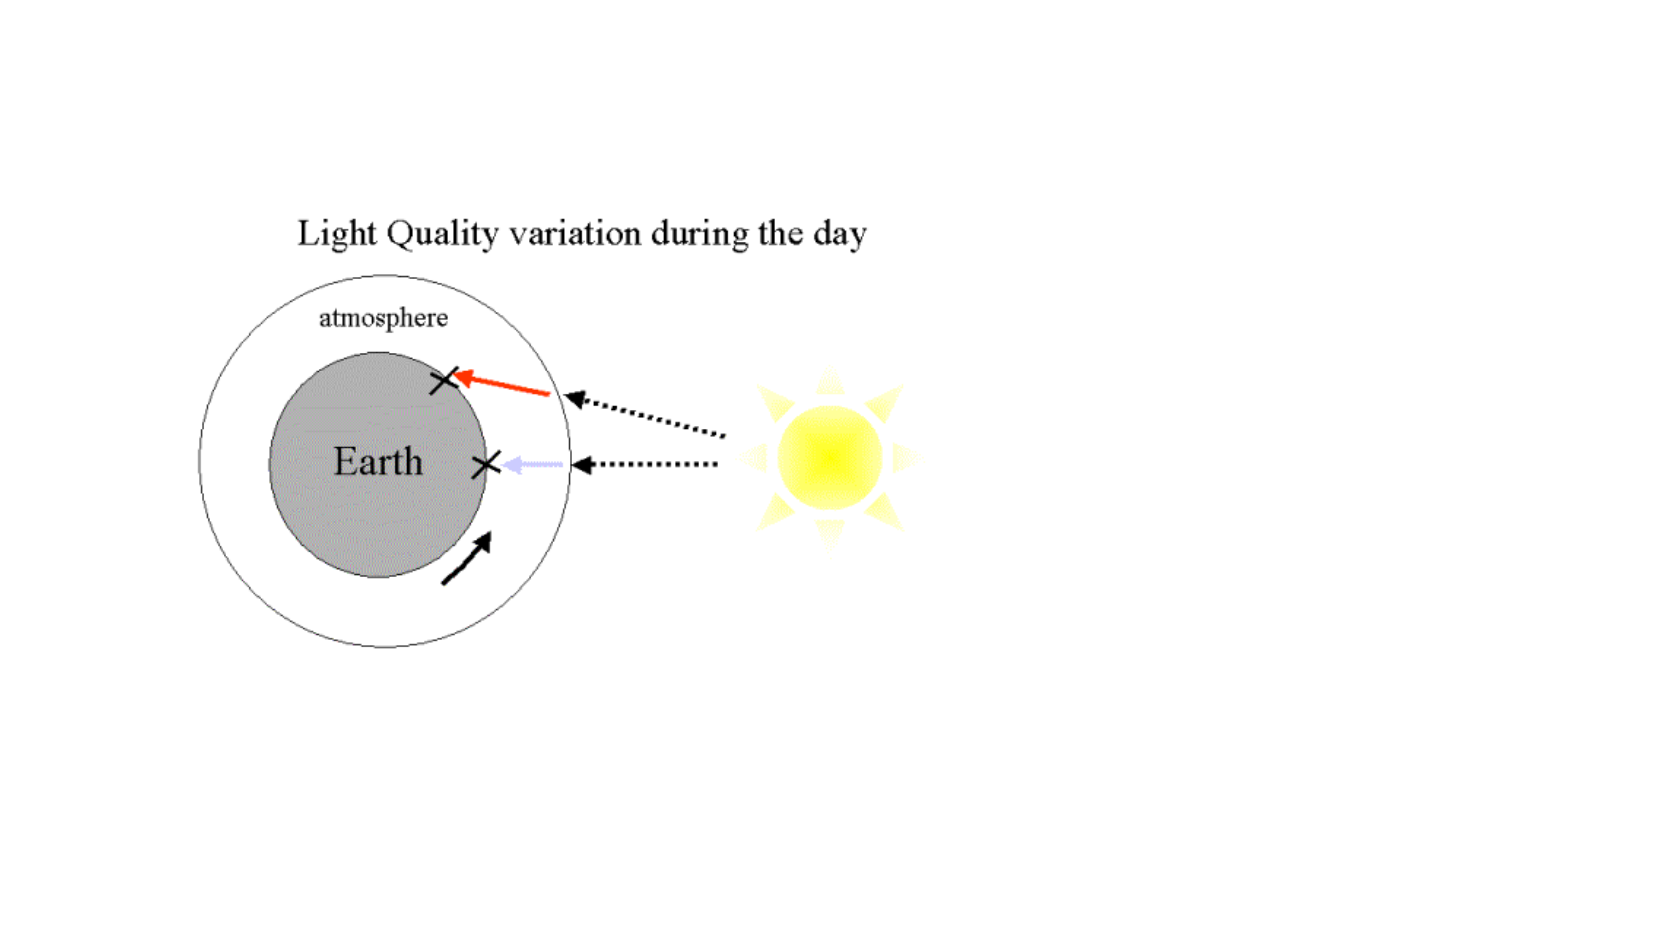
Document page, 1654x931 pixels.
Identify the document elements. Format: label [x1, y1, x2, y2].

picture [150, 149, 991, 780]
